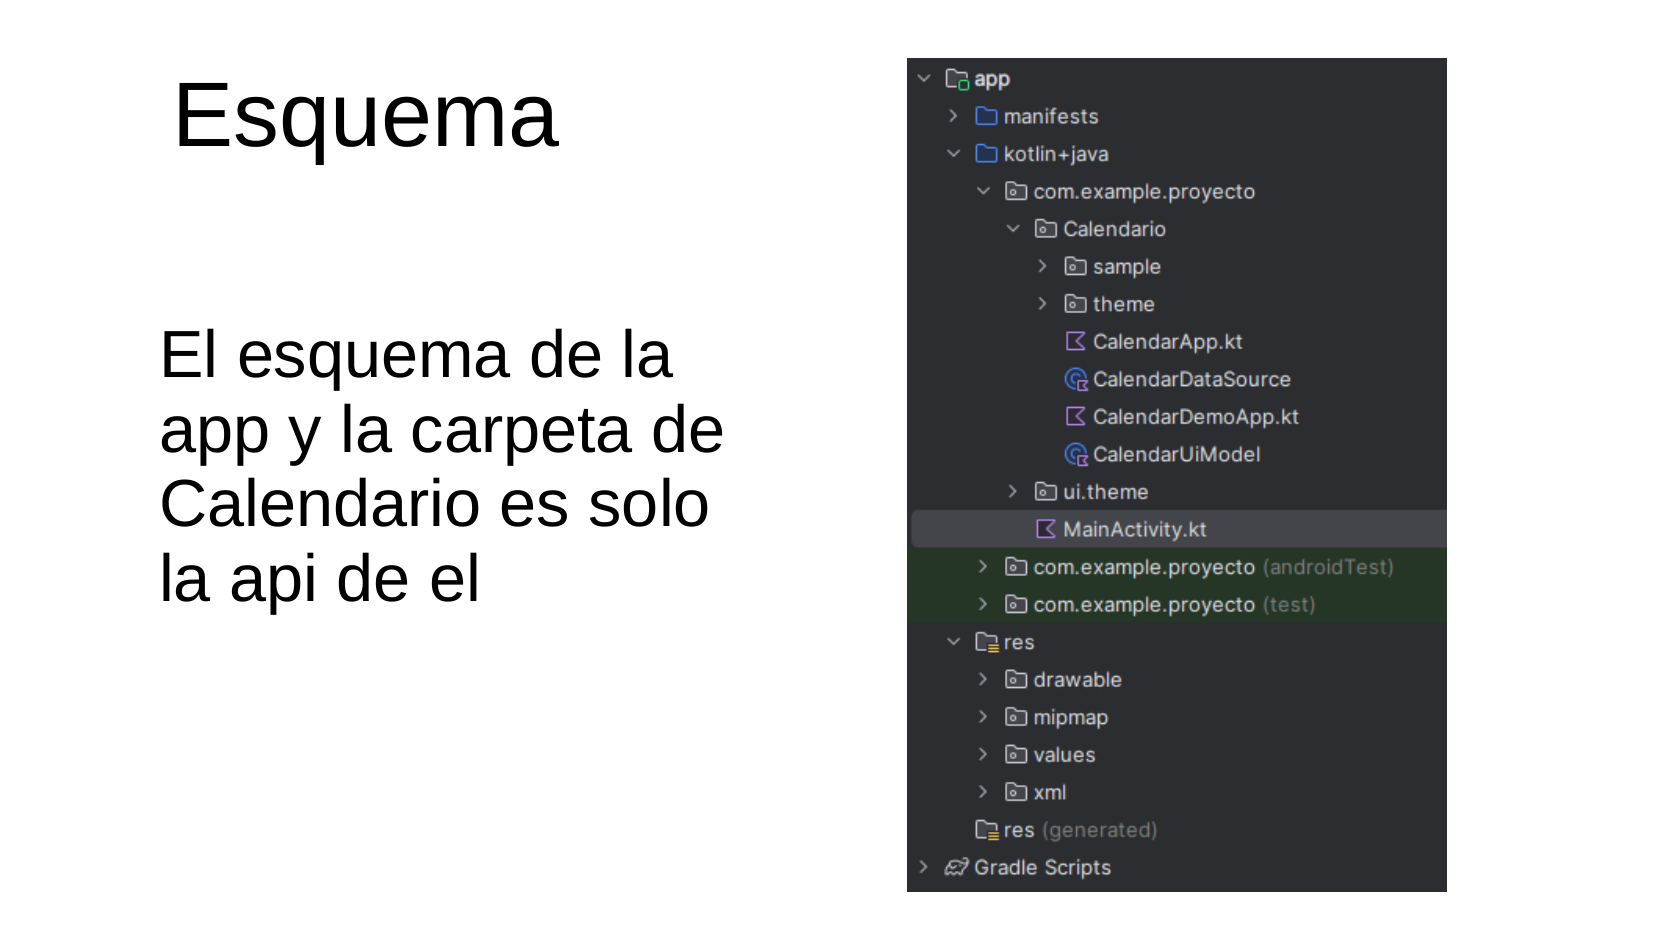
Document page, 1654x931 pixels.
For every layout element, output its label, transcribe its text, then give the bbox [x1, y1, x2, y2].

list El esquema de la app y la carpeta de Calendario es solo la api de el [88, 316, 745, 857]
picture [907, 58, 1447, 892]
title Esquema [82, 37, 650, 193]
